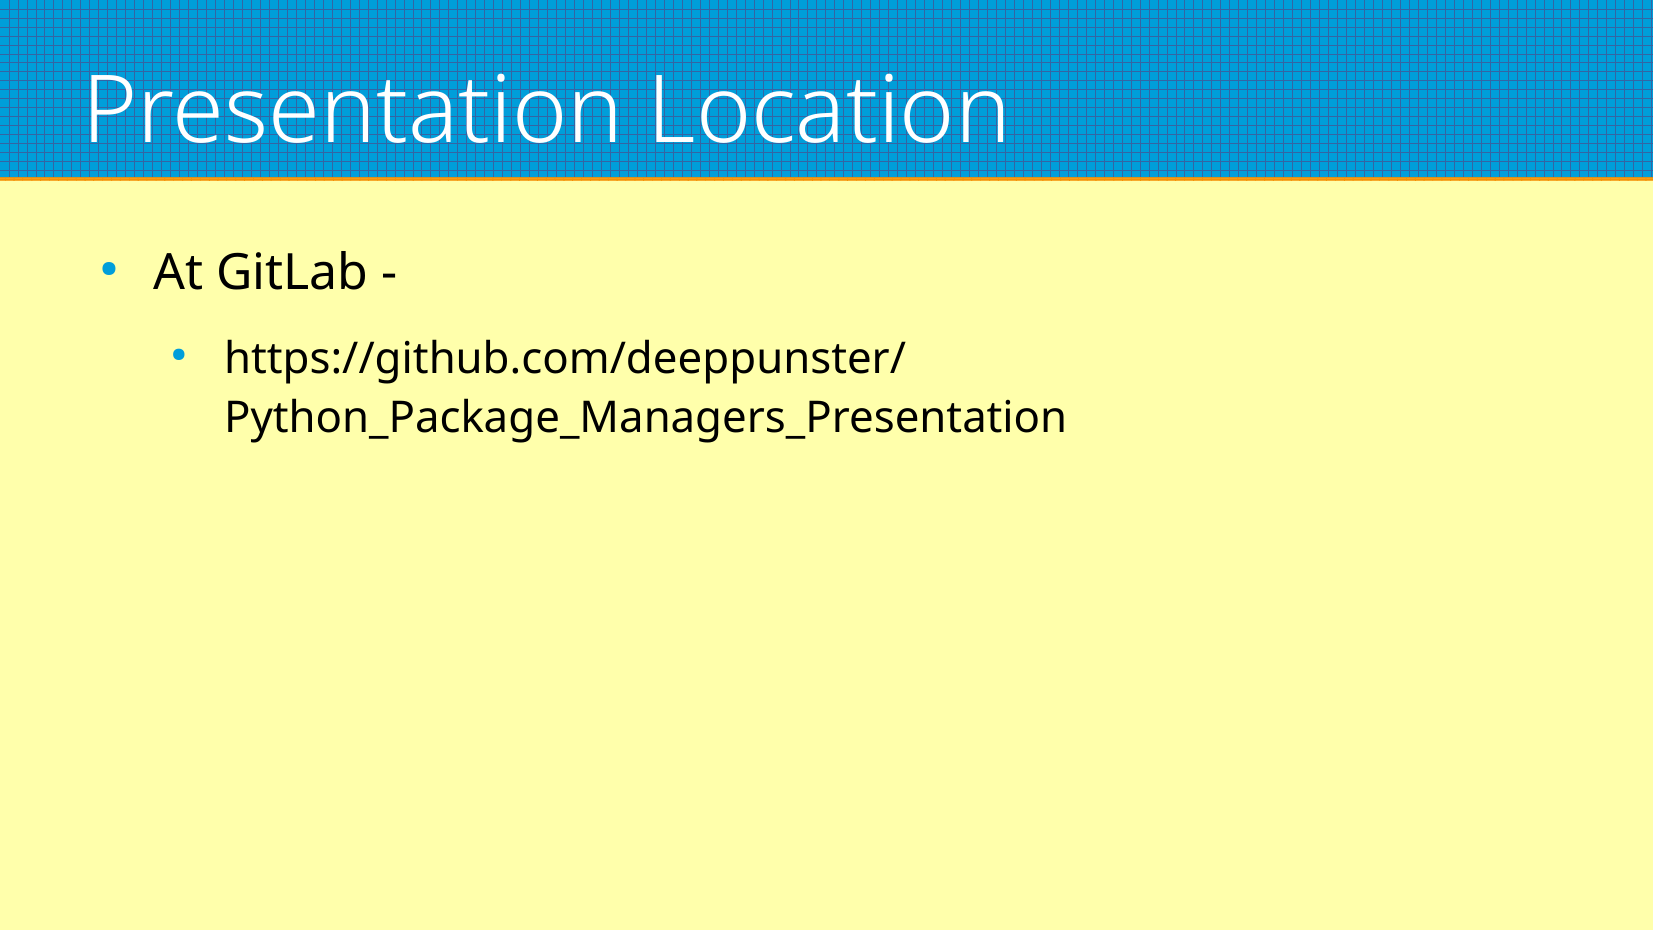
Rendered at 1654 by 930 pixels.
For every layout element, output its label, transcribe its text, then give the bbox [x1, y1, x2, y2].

list At GitLab - https://github.com/deeppunster/Python_Package_Managers_Presentation [82, 236, 1562, 810]
title Presentation Location [82, 14, 1571, 171]
